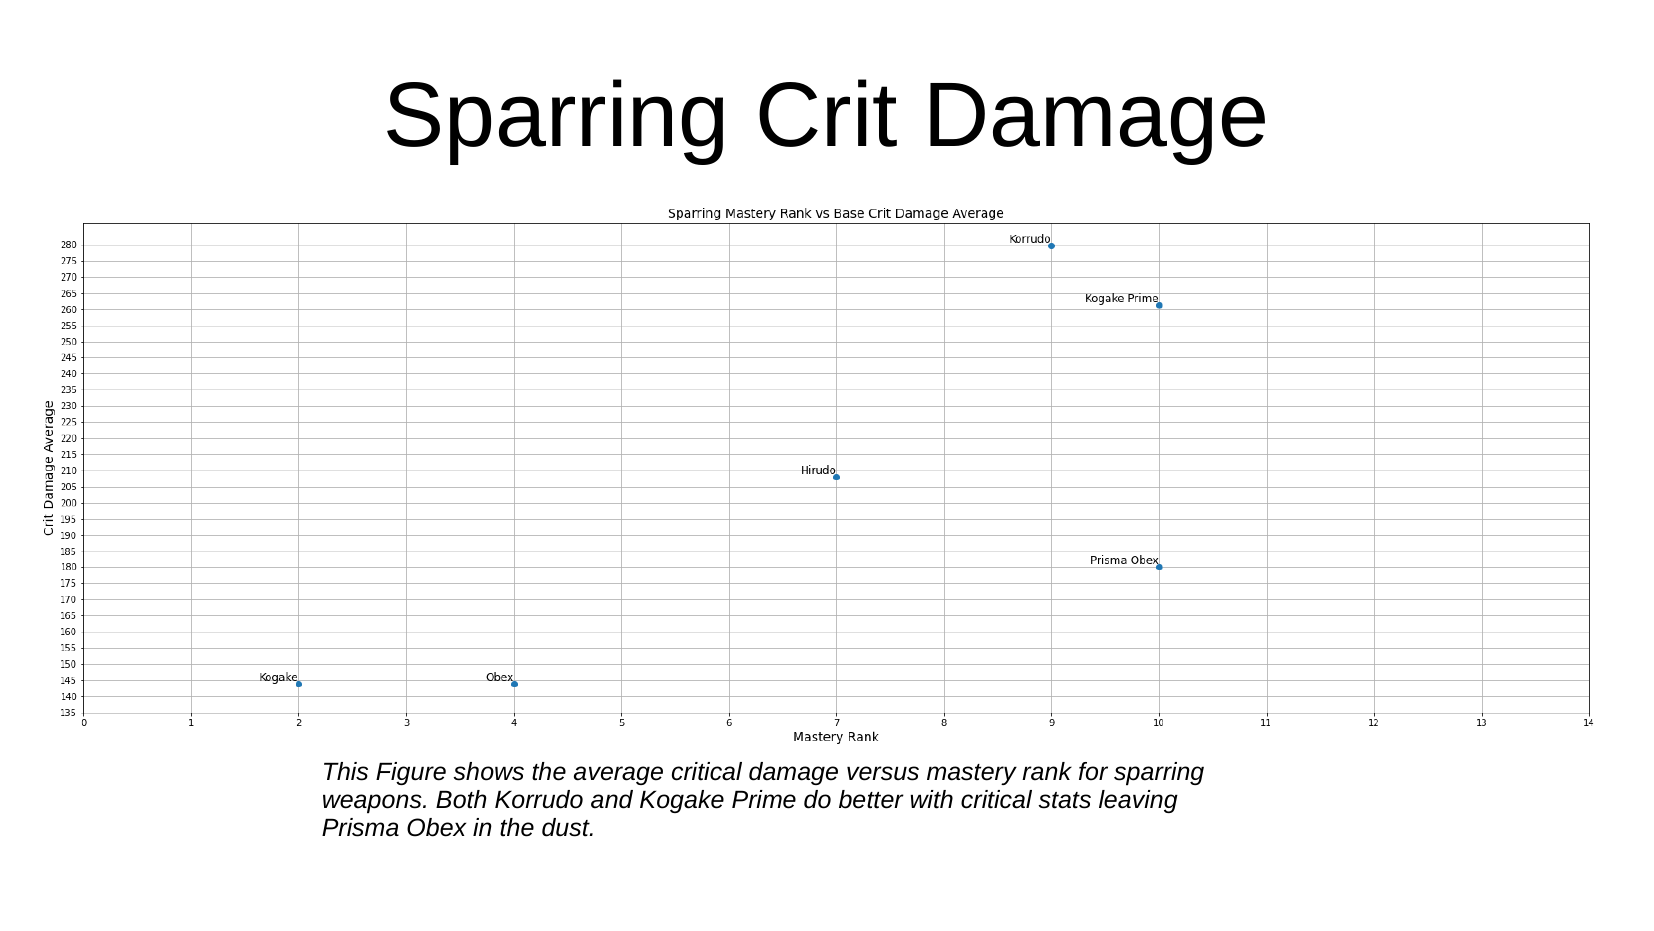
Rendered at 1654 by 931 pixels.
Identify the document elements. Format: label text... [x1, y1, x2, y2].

title Sparring Crit Damage [82, 37, 1571, 193]
text_box This Figure shows the average critical damage versus mastery rank for sparring weapons. Both Korrudo and Kogake Prime do better with critical stats leaving Prisma Obex in the dust. [307, 750, 1276, 849]
picture [37, 201, 1600, 751]
